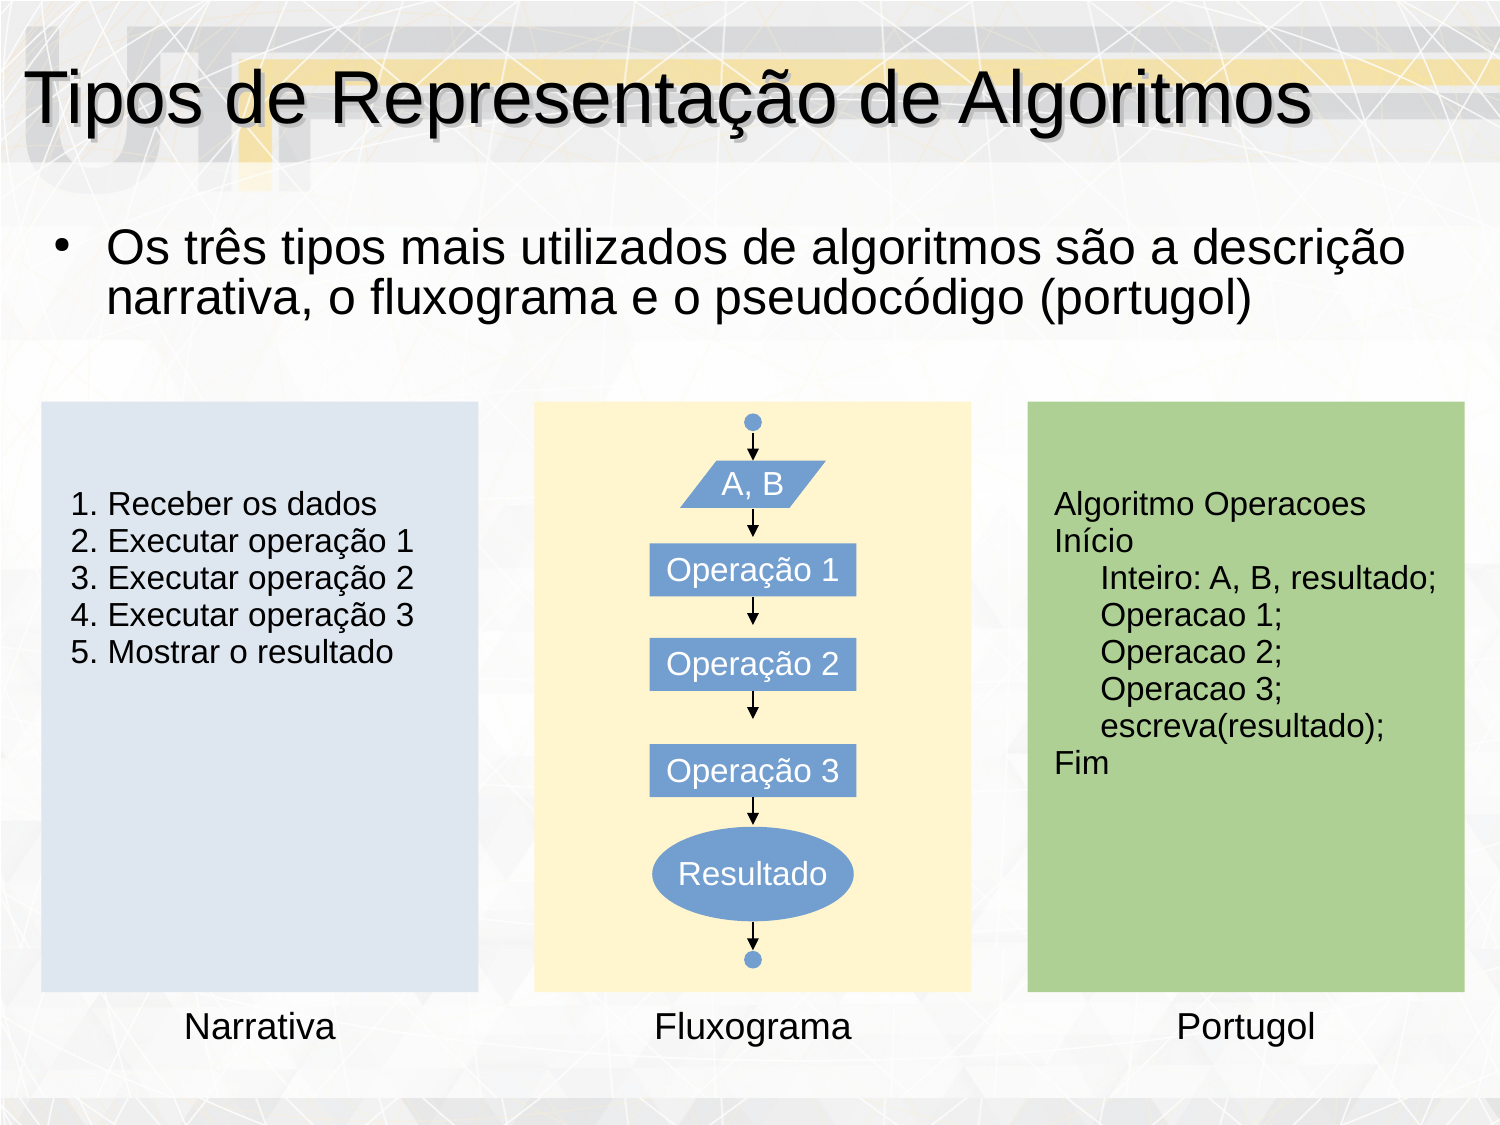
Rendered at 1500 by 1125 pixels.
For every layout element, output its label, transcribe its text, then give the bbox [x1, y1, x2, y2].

text_box Operação 2 [649, 637, 857, 691]
text_box Operação 3 [649, 744, 857, 798]
text_box Resultado [652, 826, 854, 922]
text_box 1. Receber os dados 2. Executar operação 1 3. Executar operação 2 4. Executar operação 3 5. Mostrar o resultado [55, 478, 430, 679]
text_box Narrativa [169, 998, 351, 1055]
text_box [41, 401, 479, 993]
text_box A, B [679, 460, 827, 508]
title Tipos de Representação de Algoritmos [23, 18, 1489, 178]
table_cell F [1, 1, 1500, 1125]
text_box [534, 401, 972, 993]
text_box Portugol [1161, 998, 1331, 1055]
list Os três tipos mais utilizados de algoritmos são a descrição narrativa, o fluxograma e o pseudocódigo (portugol) [35, 224, 1477, 1087]
text_box Fluxograma [639, 998, 867, 1055]
text_box Algoritmo Operacoes Início Inteiro: A, B, resultado; Operacao 1; Operacao 2; Operacao 3; escreva(resultado); Fim [1039, 478, 1453, 790]
text_box Operação 1 [649, 543, 857, 597]
text_box [1027, 401, 1465, 993]
